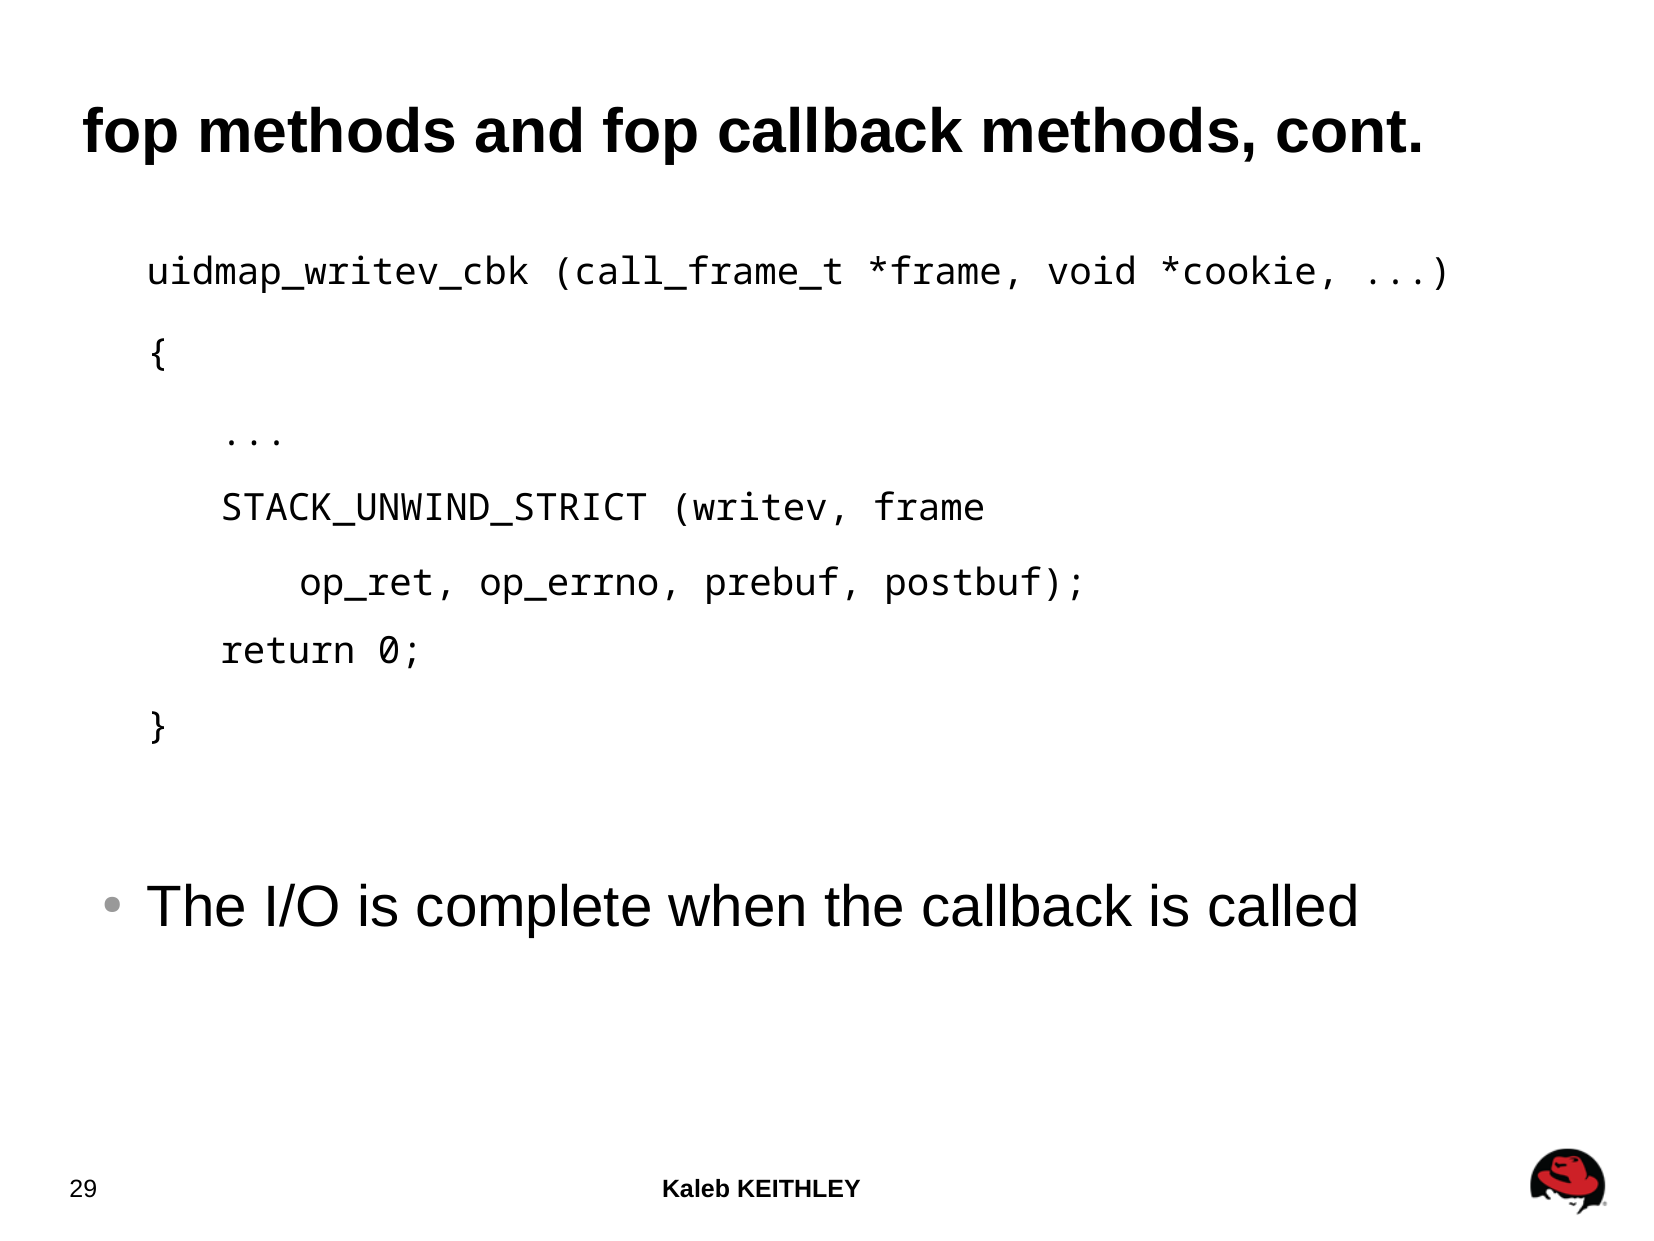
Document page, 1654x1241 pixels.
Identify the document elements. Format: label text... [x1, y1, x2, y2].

title fop methods and fop callback methods, cont. [82, 37, 1571, 226]
picture [1529, 1146, 1613, 1224]
list uidmap_writev_cbk (call_frame_t *frame, void *cookie, ...) { ... STACK_UNWIND_STRICT (writev, frame op_ret, op_errno, prebuf, postbuf); return 0; } The I/O is complete when the callback is called [86, 244, 1576, 1039]
